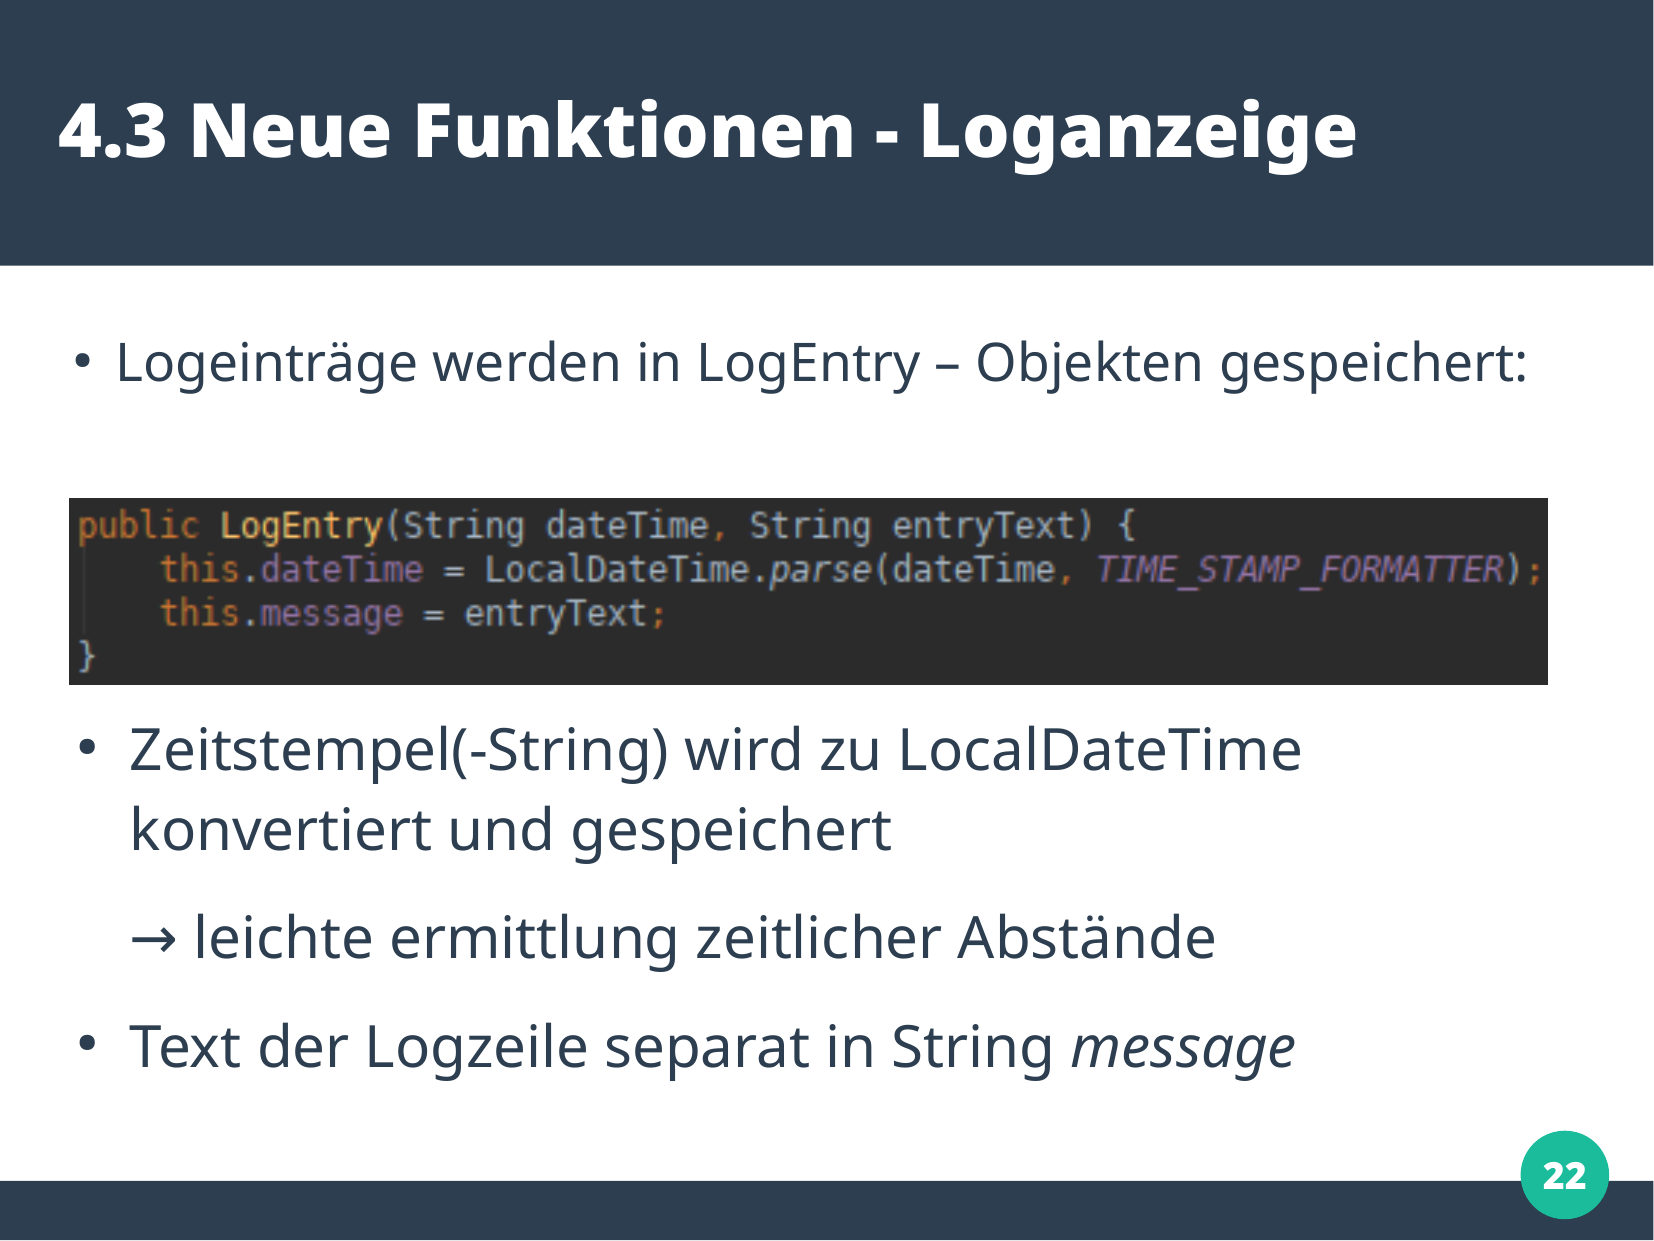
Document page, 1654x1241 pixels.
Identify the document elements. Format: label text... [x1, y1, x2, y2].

picture [69, 498, 1548, 686]
list Zeitstempel(-String) wird zu LocalDateTime konvertiert und gespeichert → leichte ermittlung zeitlicher Abstände Text der Logzeile separat in String message [59, 708, 1595, 1146]
title 4.3 Neue Funktionen - Loganzeige [58, 49, 1595, 207]
list Logeinträge werden in LogEntry – Objekten gespeichert: [58, 324, 1595, 461]
